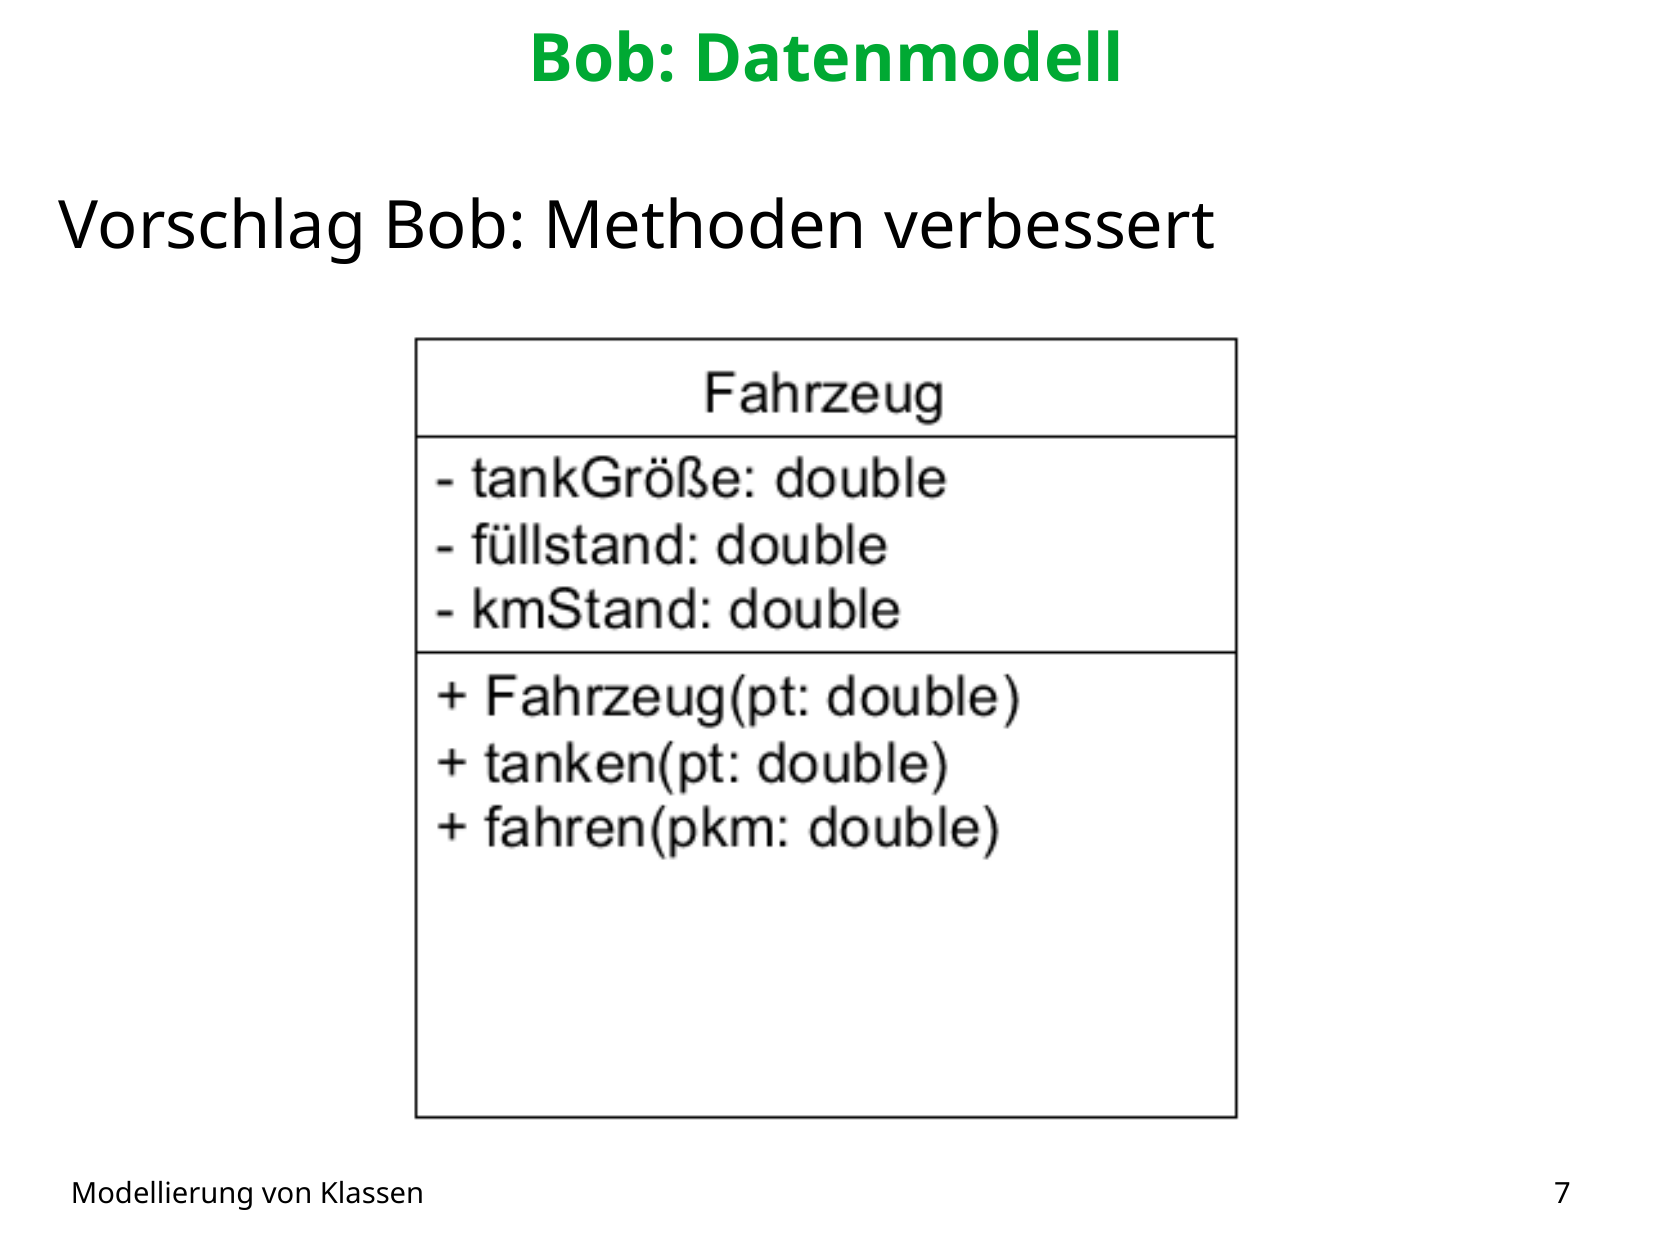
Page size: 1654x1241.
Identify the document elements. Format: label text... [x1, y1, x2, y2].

title Bob: Datenmodell [0, 5, 1654, 107]
list Vorschlag Bob: Methoden verbessert [59, 177, 1595, 319]
picture [413, 336, 1241, 1123]
